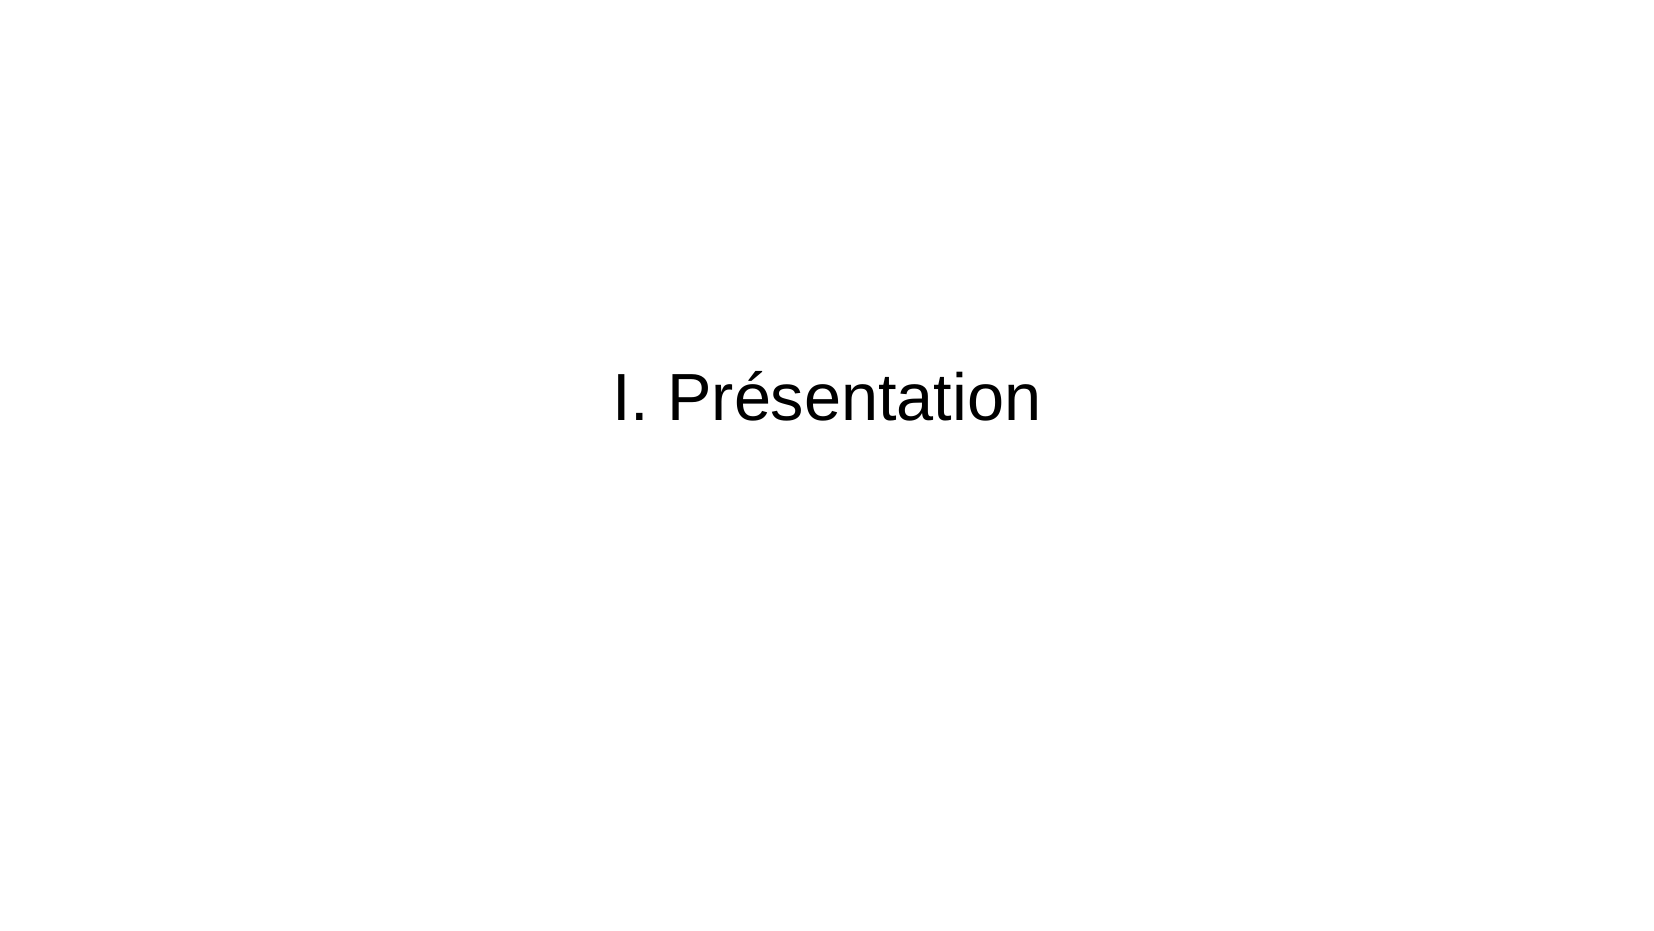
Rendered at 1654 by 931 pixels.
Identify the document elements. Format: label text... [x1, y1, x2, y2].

subtitle I. Présentation [82, 37, 1571, 757]
